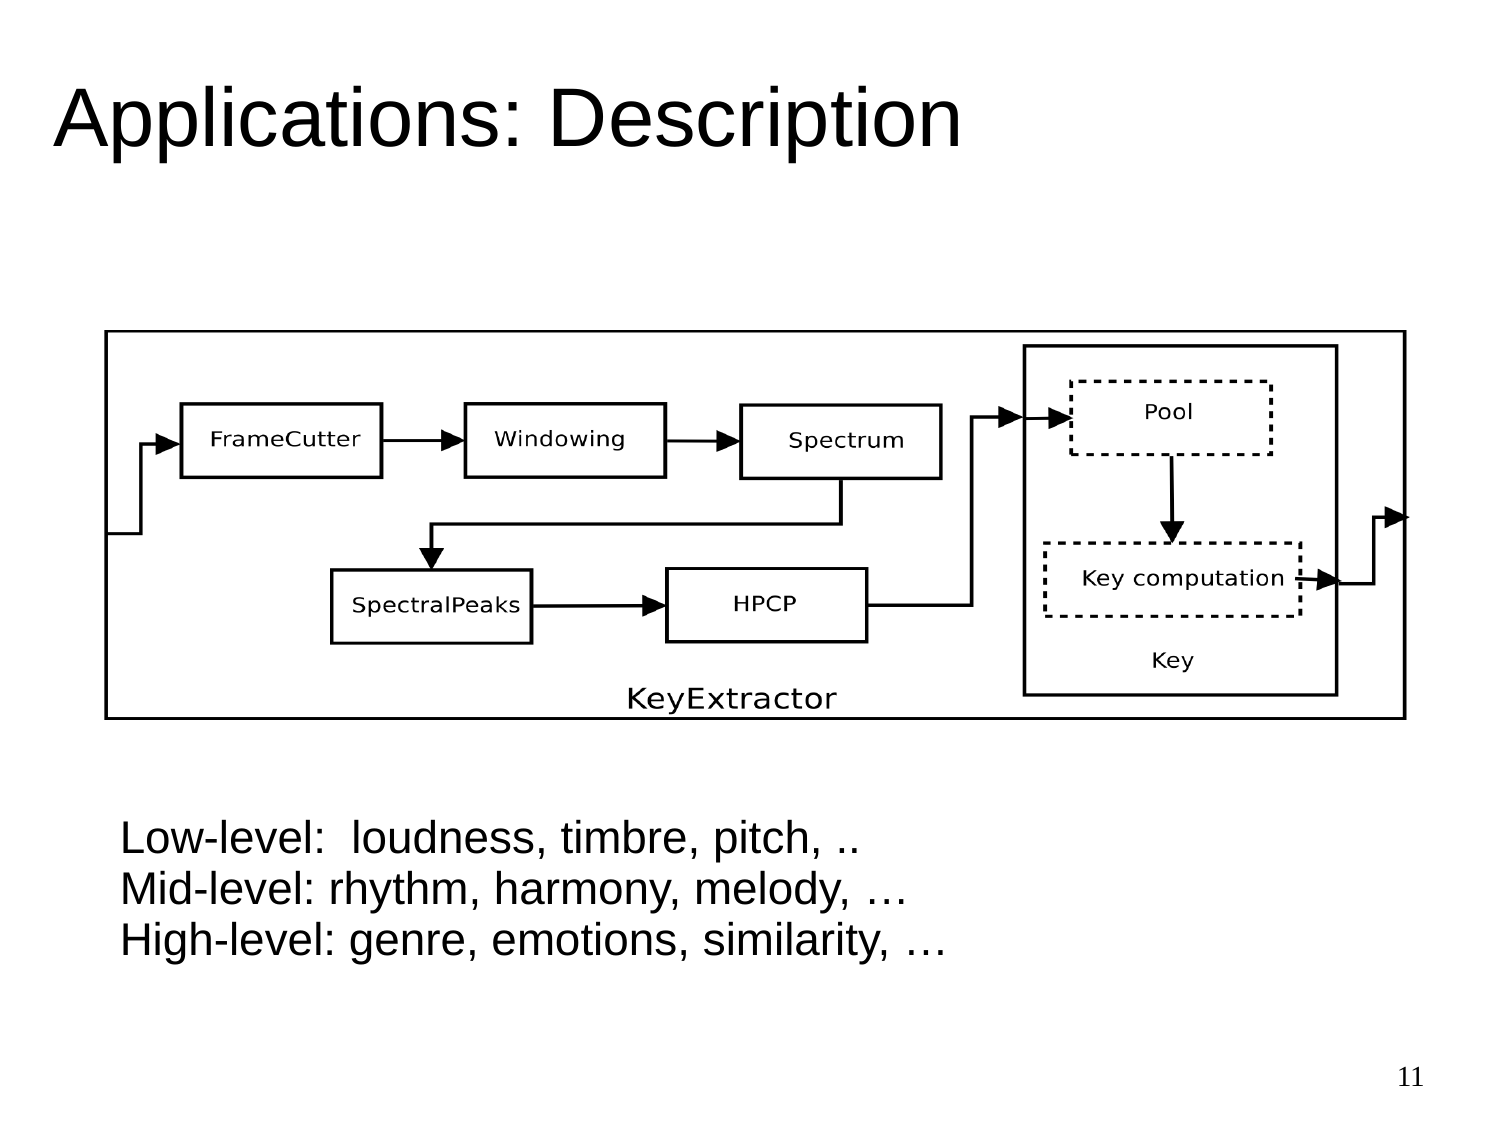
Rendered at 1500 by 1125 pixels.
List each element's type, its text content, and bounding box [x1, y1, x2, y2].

title Applications: Description [53, 19, 1403, 207]
text_box Low-level: loudness, timbre, pitch, .. Mid-level: rhythm, harmony, melody, … High-level: genre, emotions, similarity, … [105, 804, 965, 973]
text_box [104, 329, 1411, 721]
